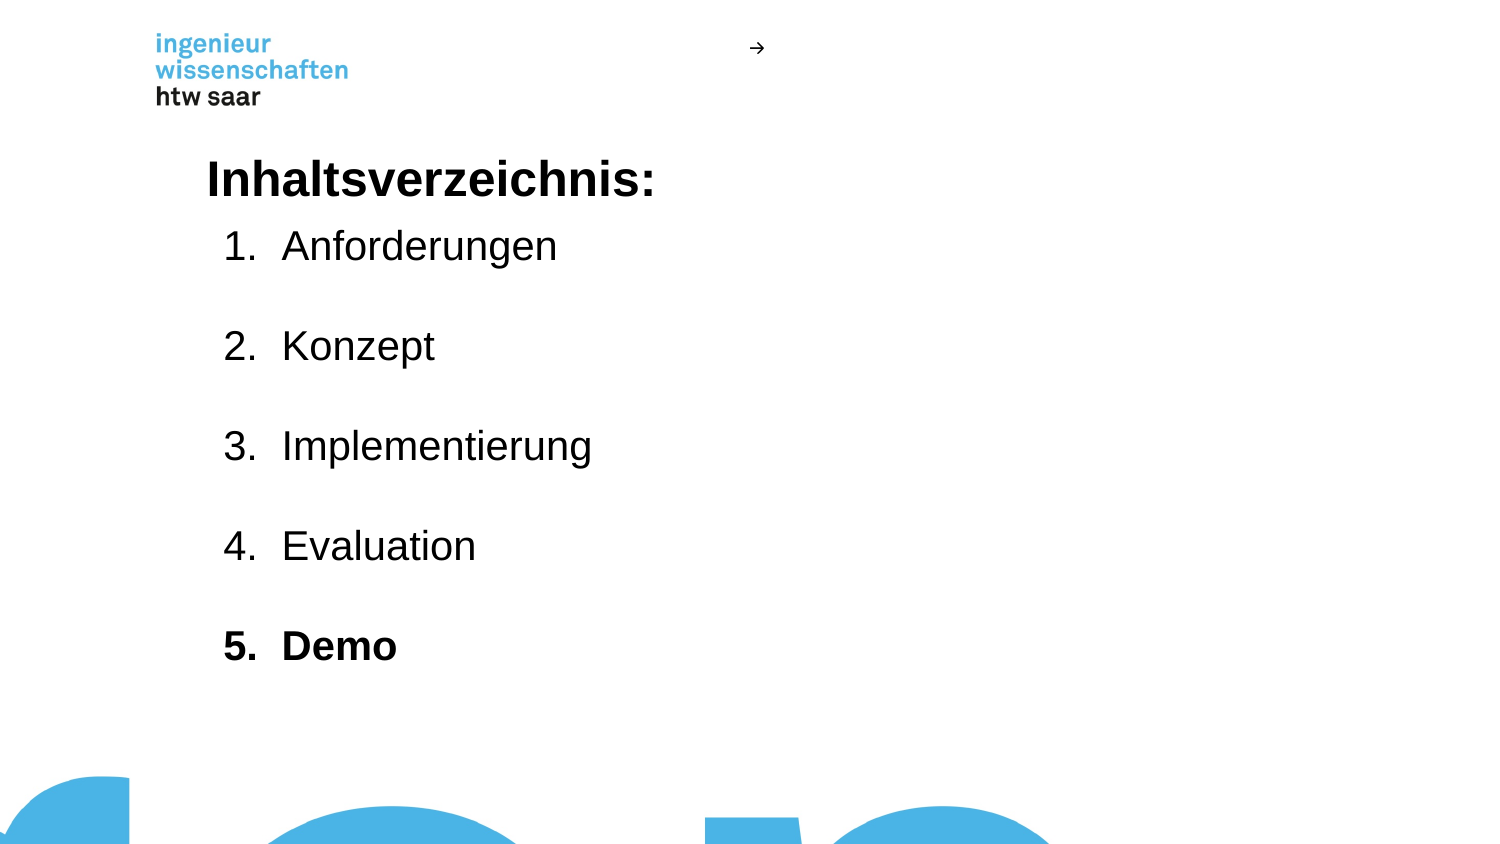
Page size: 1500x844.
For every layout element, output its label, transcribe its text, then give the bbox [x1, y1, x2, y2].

list Anforderungen Konzept Implementierung Evaluation Demo [200, 212, 1271, 728]
title Inhaltsverzeichnis: [200, 140, 1271, 212]
picture [0, 0, 1125, 844]
